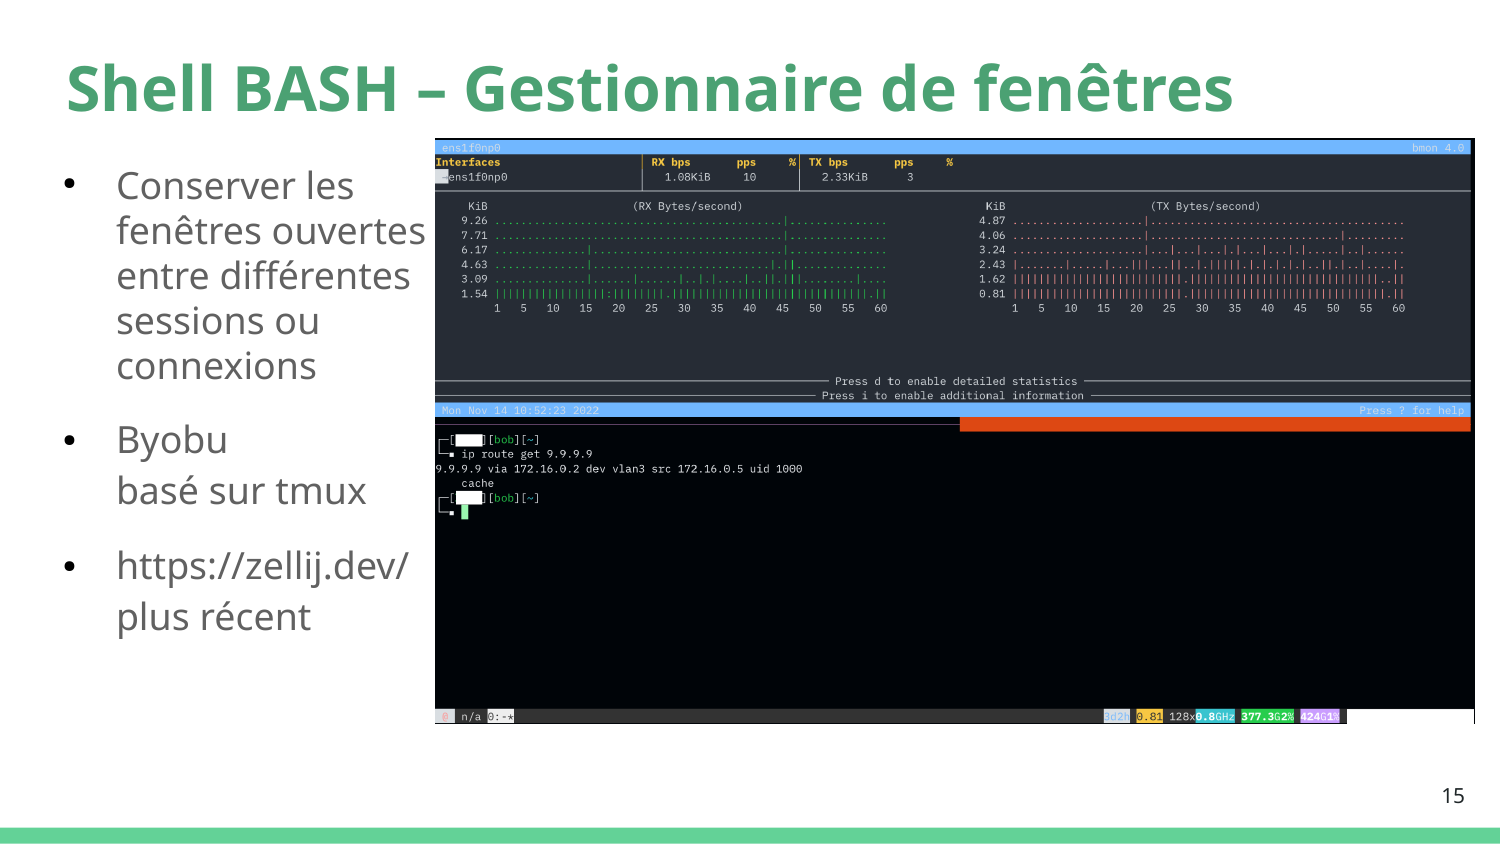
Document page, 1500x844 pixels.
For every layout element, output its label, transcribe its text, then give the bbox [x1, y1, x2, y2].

list Conserver les fenêtres ouvertes entre différentes sessions ou connexions Byobu basé sur tmux https://zellij.dev/ plus récent [45, 161, 502, 768]
title Shell BASH – Gestionnaire de fenêtres [51, 23, 1449, 117]
picture [435, 138, 1475, 724]
slide_number <numéro> [1389, 764, 1480, 830]
